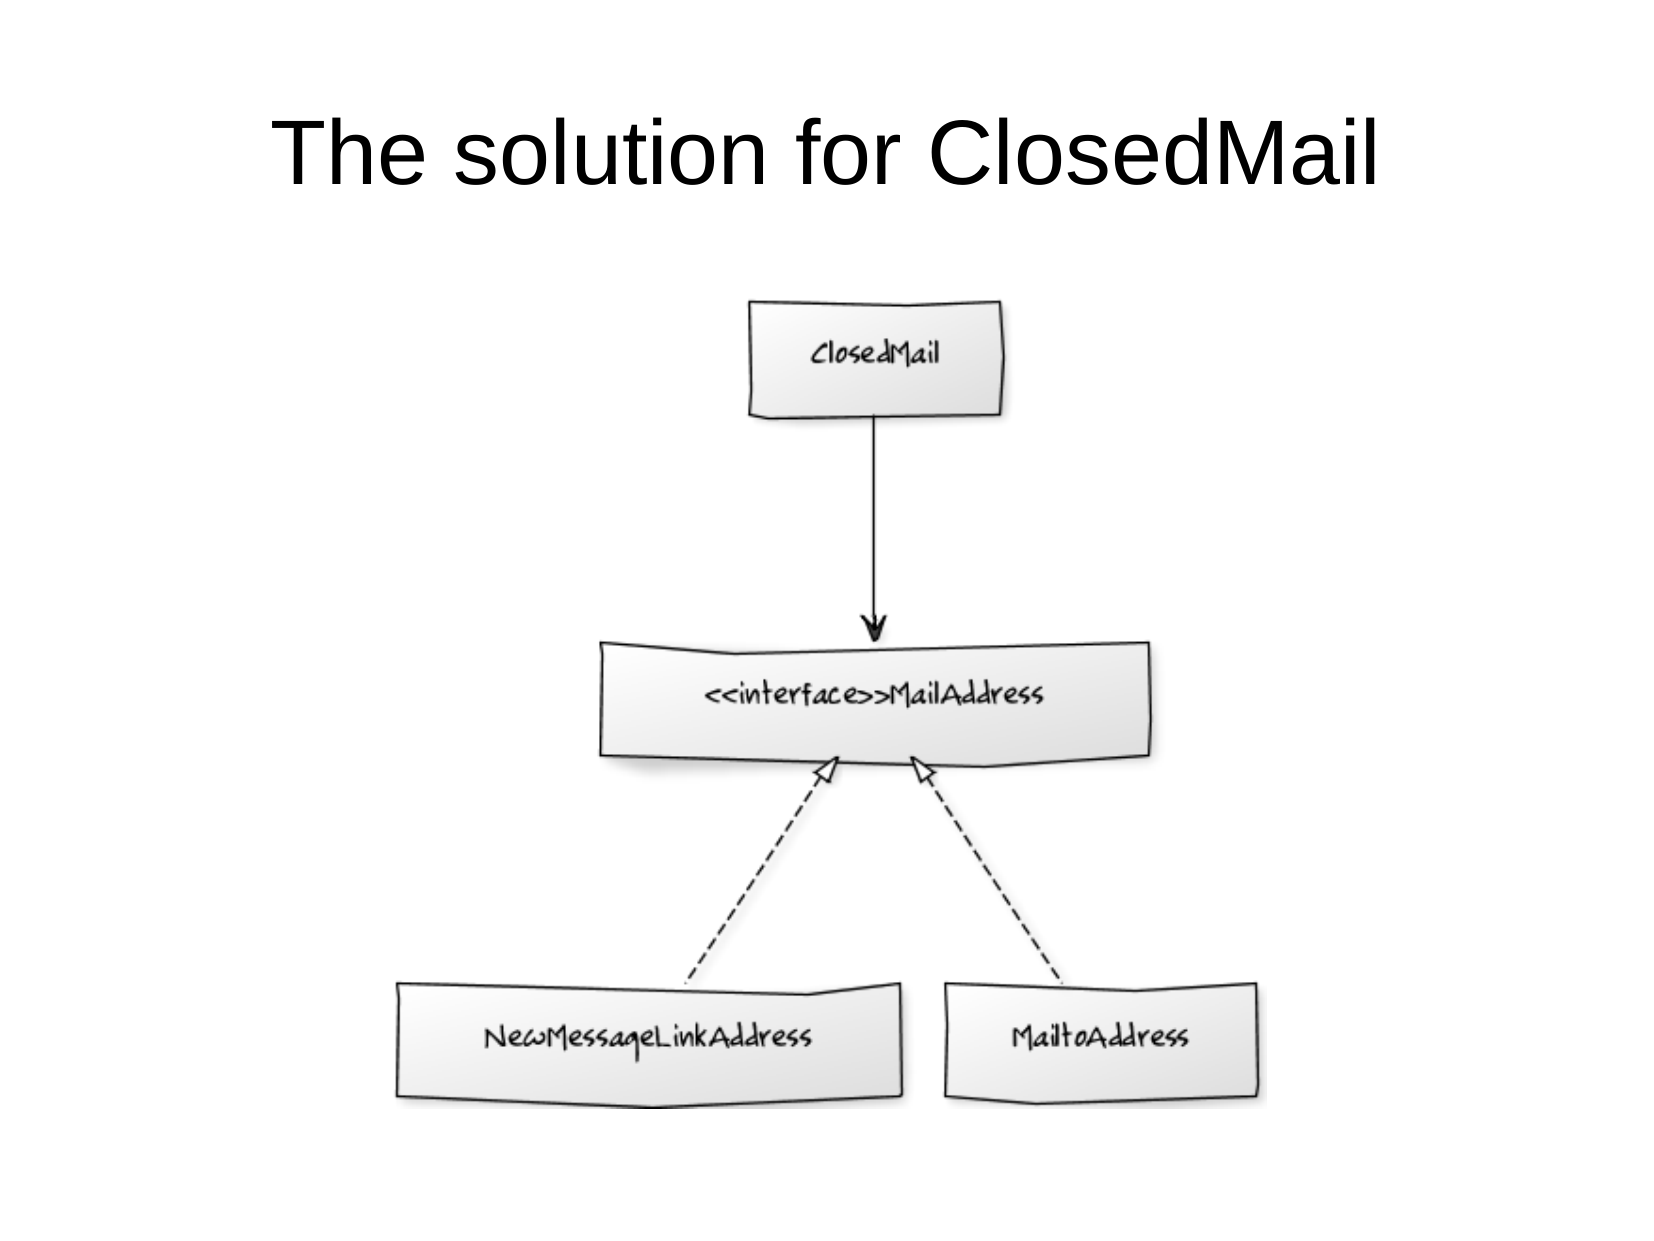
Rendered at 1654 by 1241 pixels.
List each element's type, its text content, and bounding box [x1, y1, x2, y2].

title The solution for ClosedMail [82, 49, 1571, 257]
picture [387, 290, 1267, 1109]
